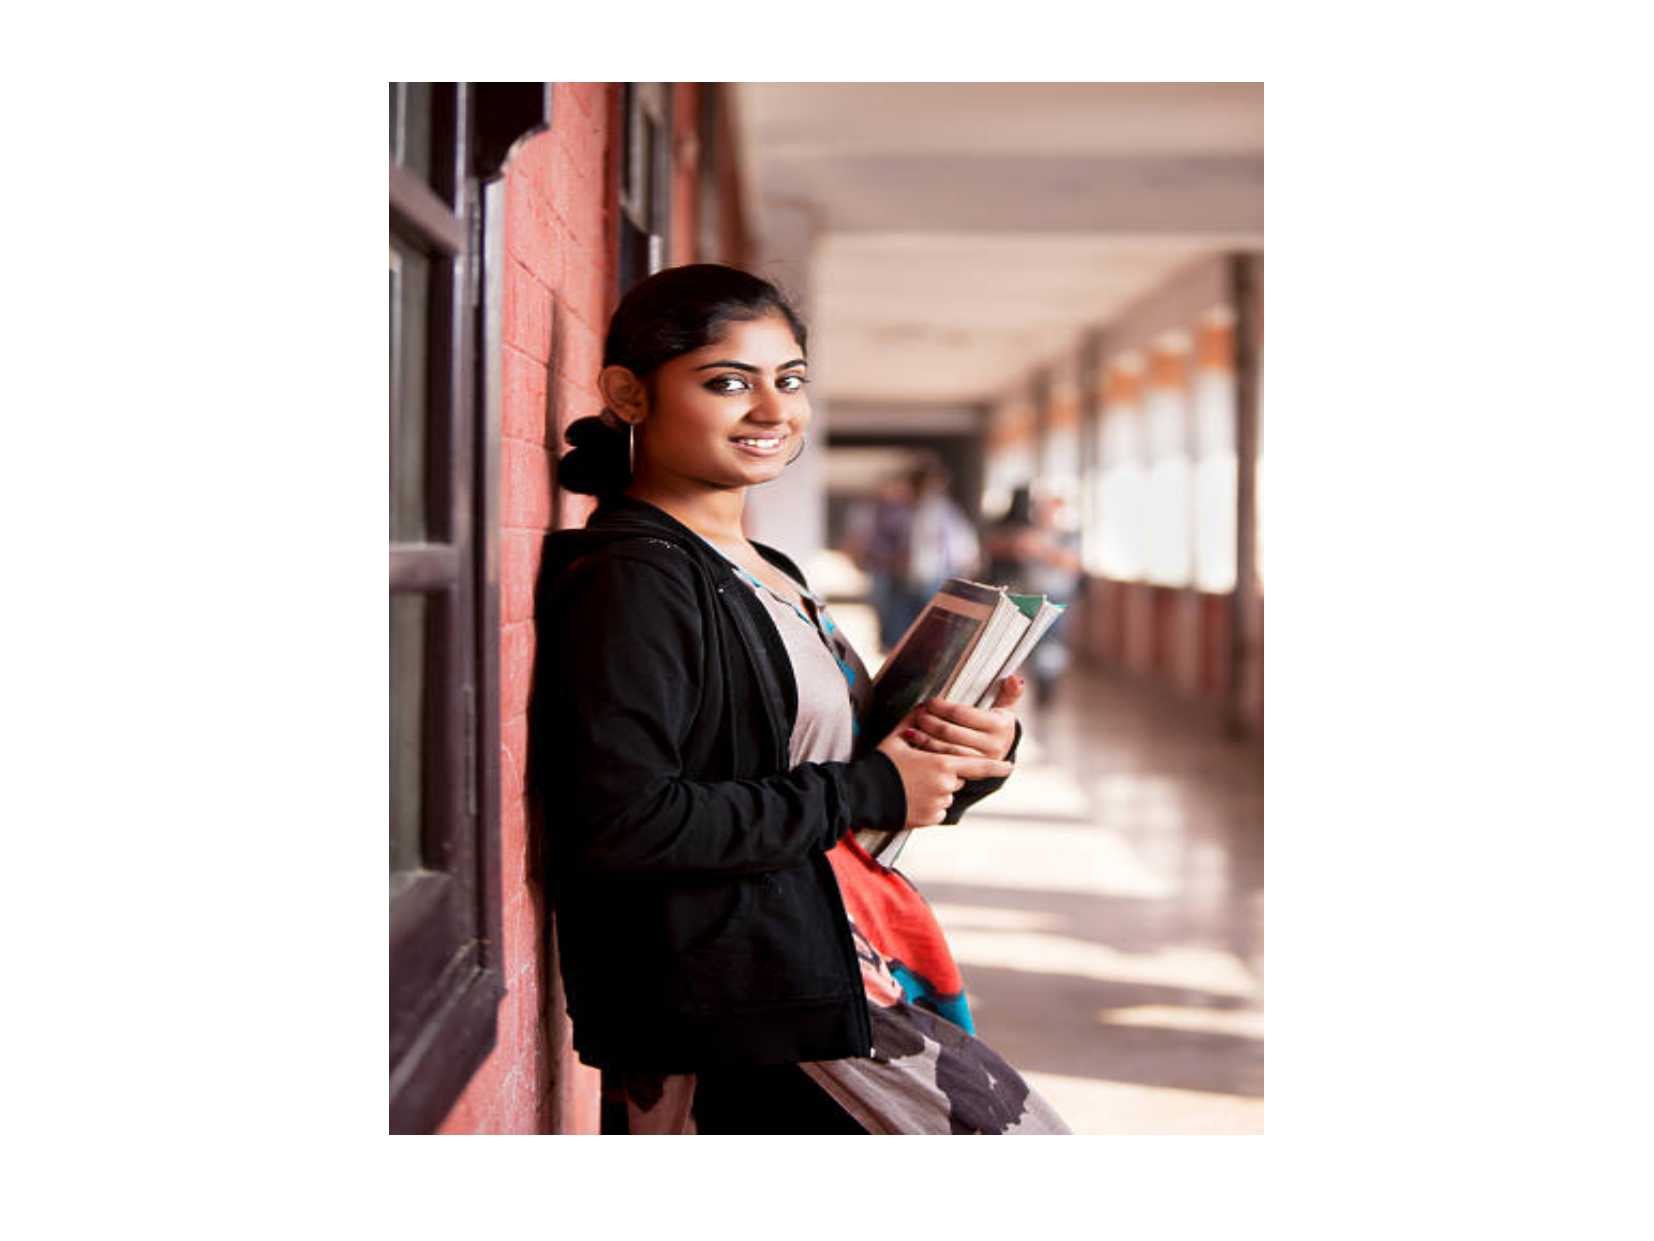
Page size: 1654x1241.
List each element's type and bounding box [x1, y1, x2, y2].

picture [389, 82, 1264, 1135]
